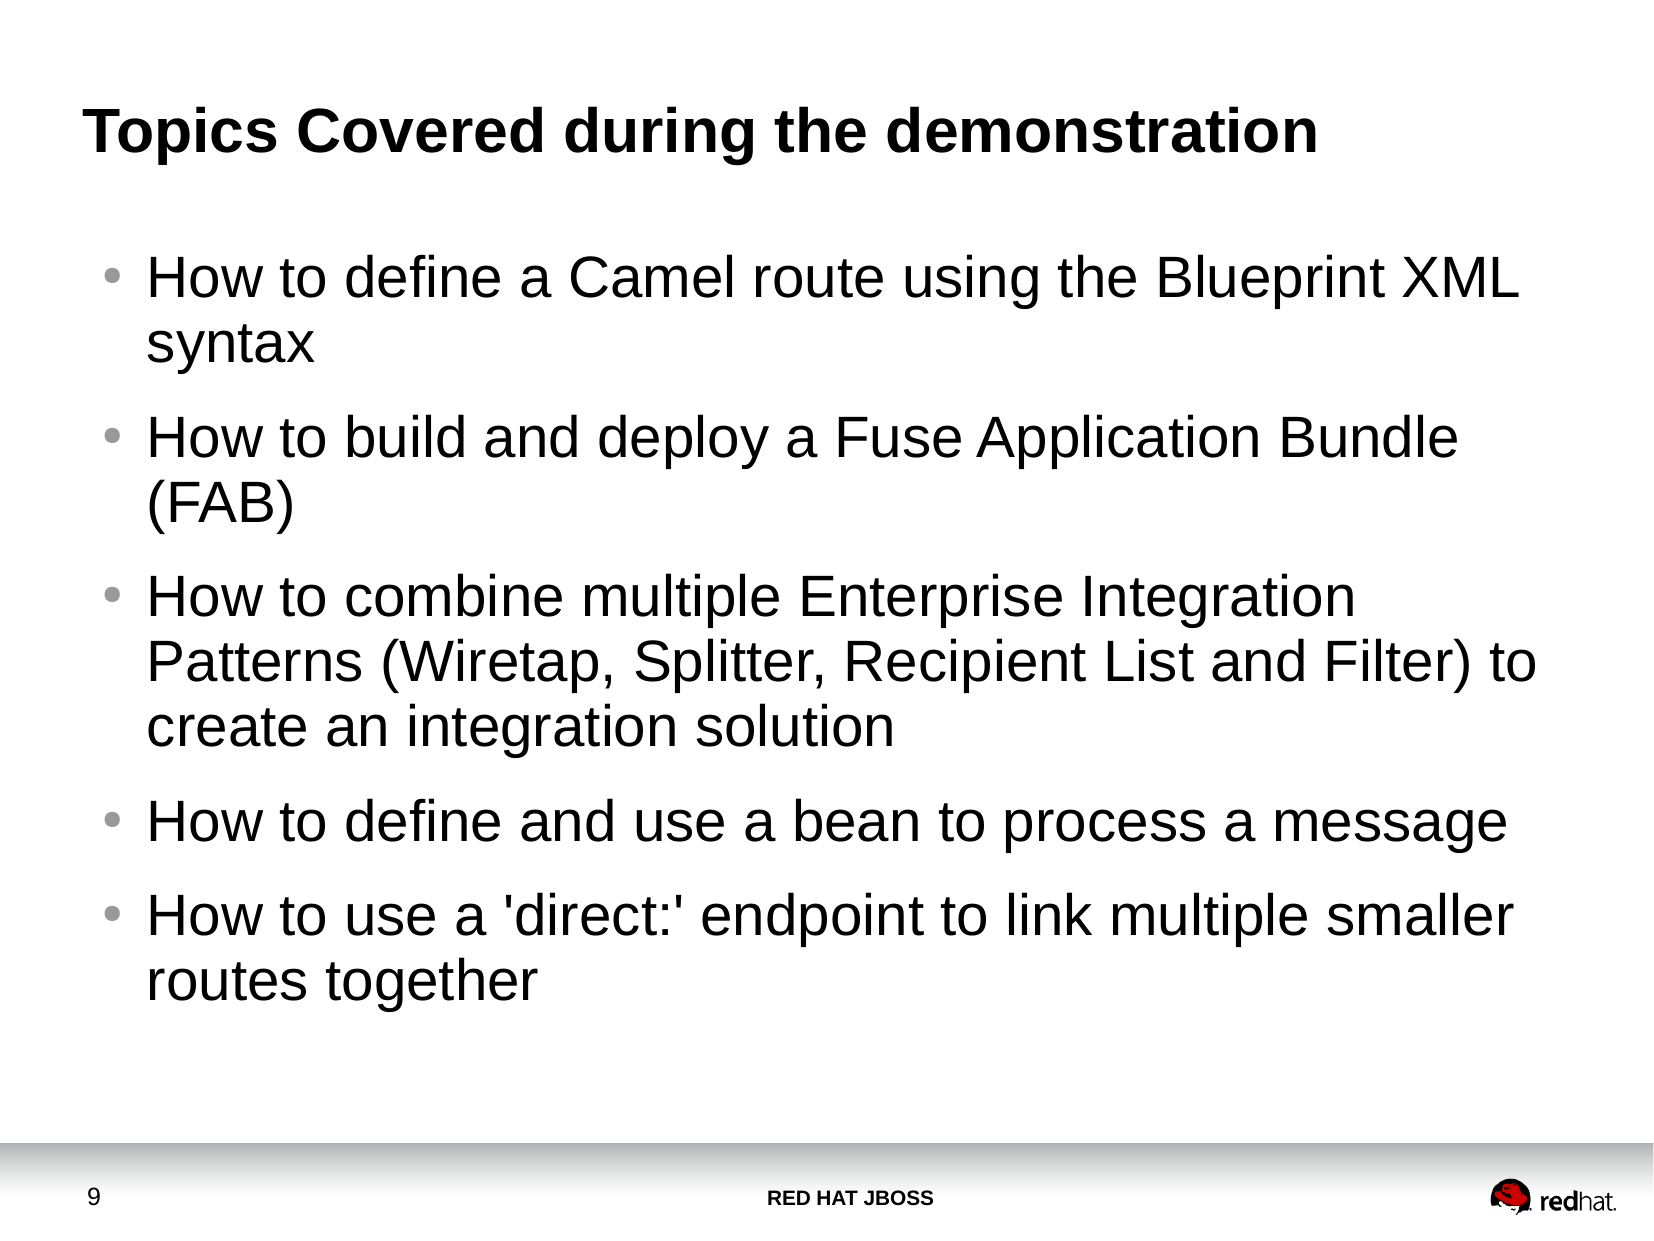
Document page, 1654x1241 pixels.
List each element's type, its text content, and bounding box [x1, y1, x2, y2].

list How to define a Camel route using the Blueprint XML syntax How to build and deploy a Fuse Application Bundle (FAB) How to combine multiple Enterprise Integration Patterns (Wiretap, Splitter, Recipient List and Filter) to create an integration solution How to define and use a bean to process a message How to use a 'direct:' endpoint to link multiple smaller routes together [86, 244, 1576, 1039]
title Topics Covered during the demonstration [82, 37, 1571, 226]
picture [0, 1143, 1654, 1241]
